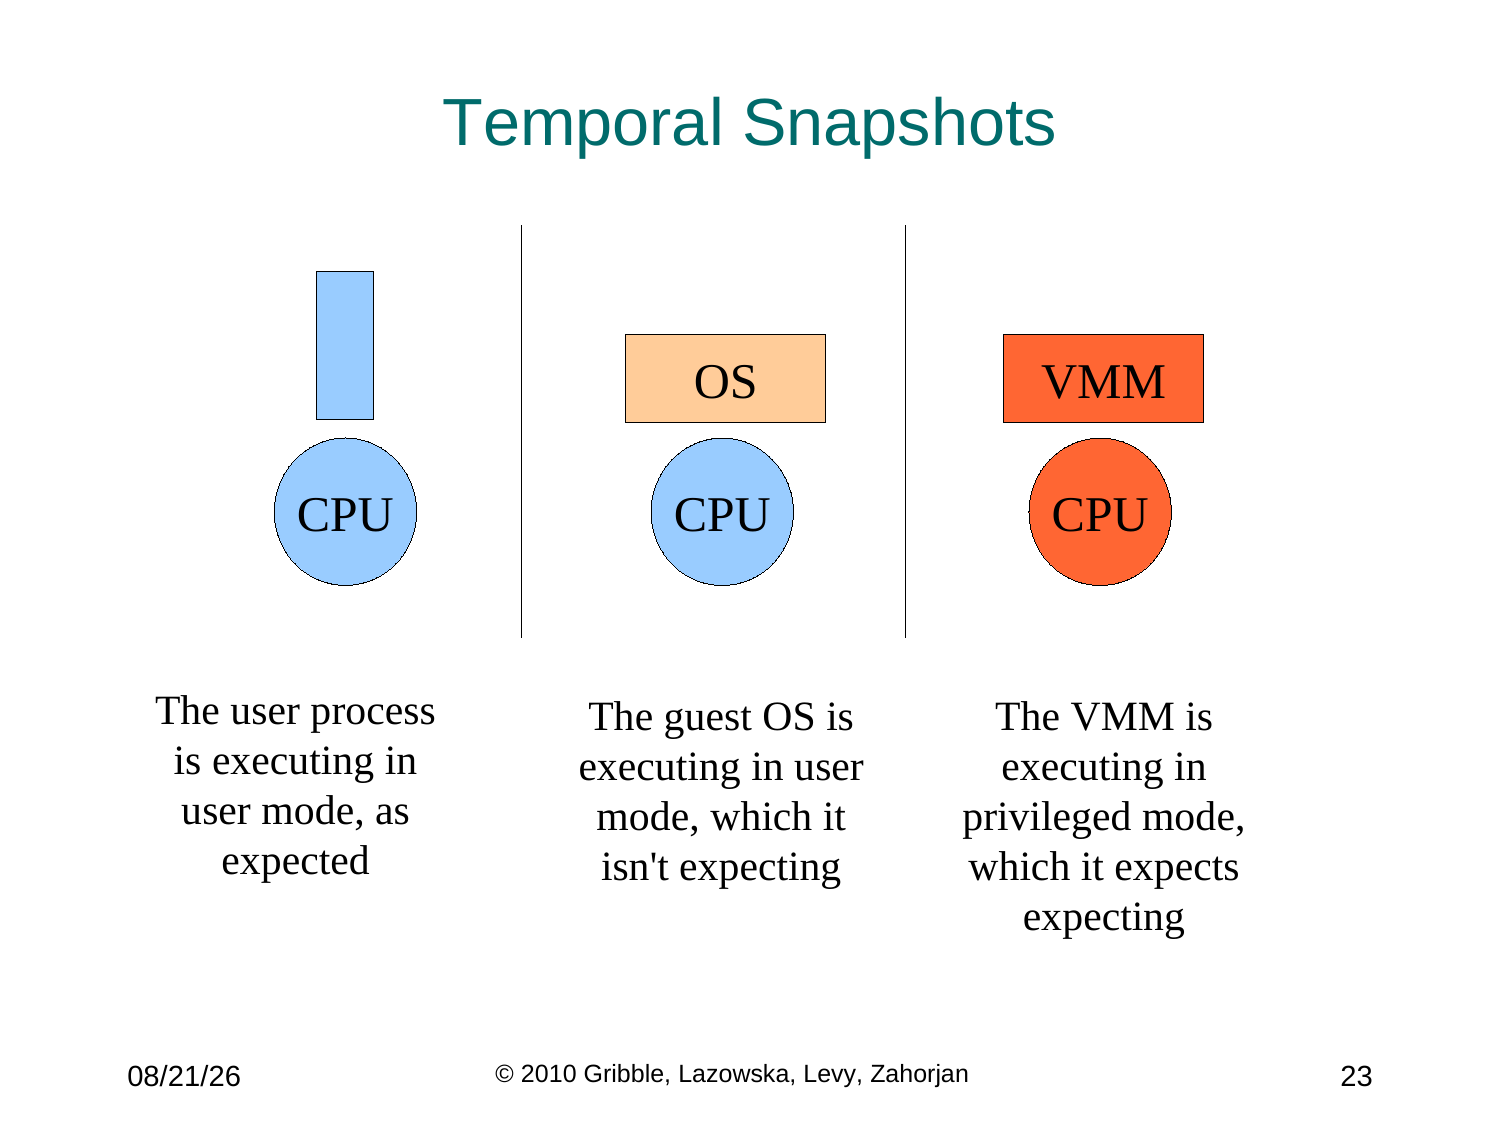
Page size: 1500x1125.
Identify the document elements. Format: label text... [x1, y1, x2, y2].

text_box The guest OS is executing in user mode, which it isn't expecting [563, 681, 901, 907]
text_box CPU [651, 438, 794, 586]
title Temporal Snapshots [112, 54, 1388, 183]
text_box [316, 271, 374, 420]
text_box The user process is executing in user mode, as expected [140, 675, 488, 901]
text_box CPU [1028, 438, 1172, 586]
text_box The VMM is executing in privileged mode, which it expects expecting [947, 681, 1284, 907]
text_box CPU [274, 437, 417, 586]
text_box VMM [1003, 334, 1204, 423]
text_box OS [625, 334, 826, 423]
